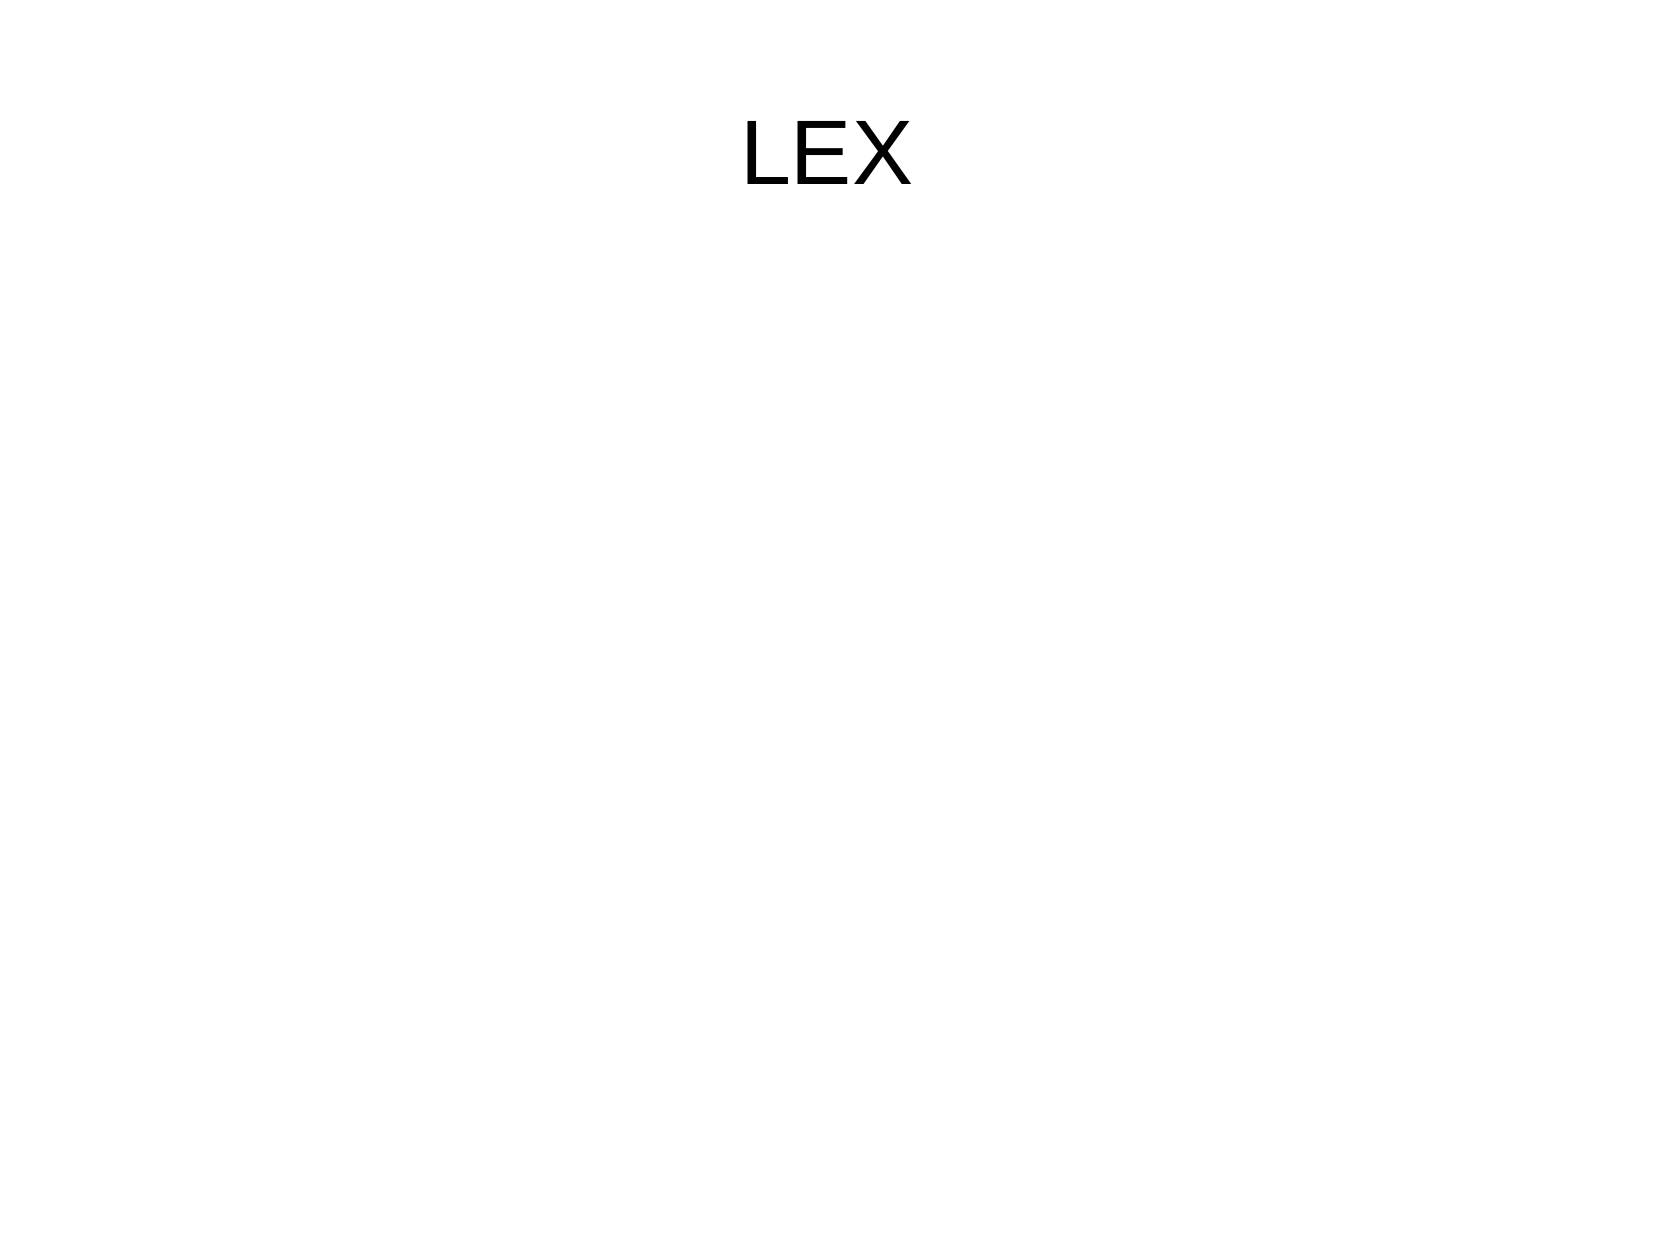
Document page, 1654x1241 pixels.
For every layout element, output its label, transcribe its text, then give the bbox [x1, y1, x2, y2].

title LEX [82, 49, 1571, 257]
